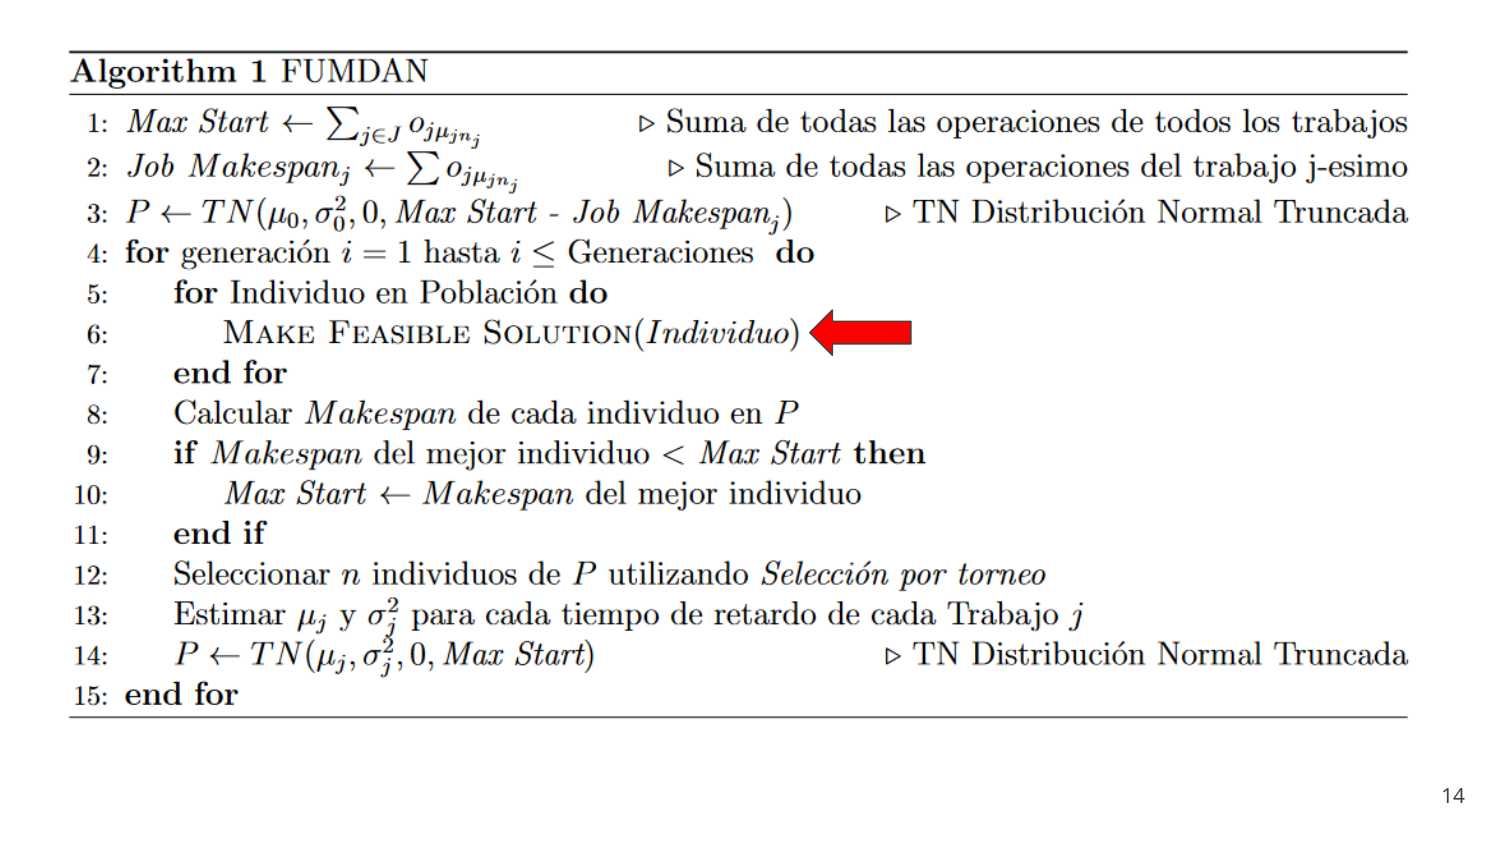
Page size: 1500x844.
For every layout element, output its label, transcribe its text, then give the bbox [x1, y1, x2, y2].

text_box [809, 310, 911, 356]
slide_number <number> [1389, 764, 1480, 830]
picture [51, 30, 1449, 737]
